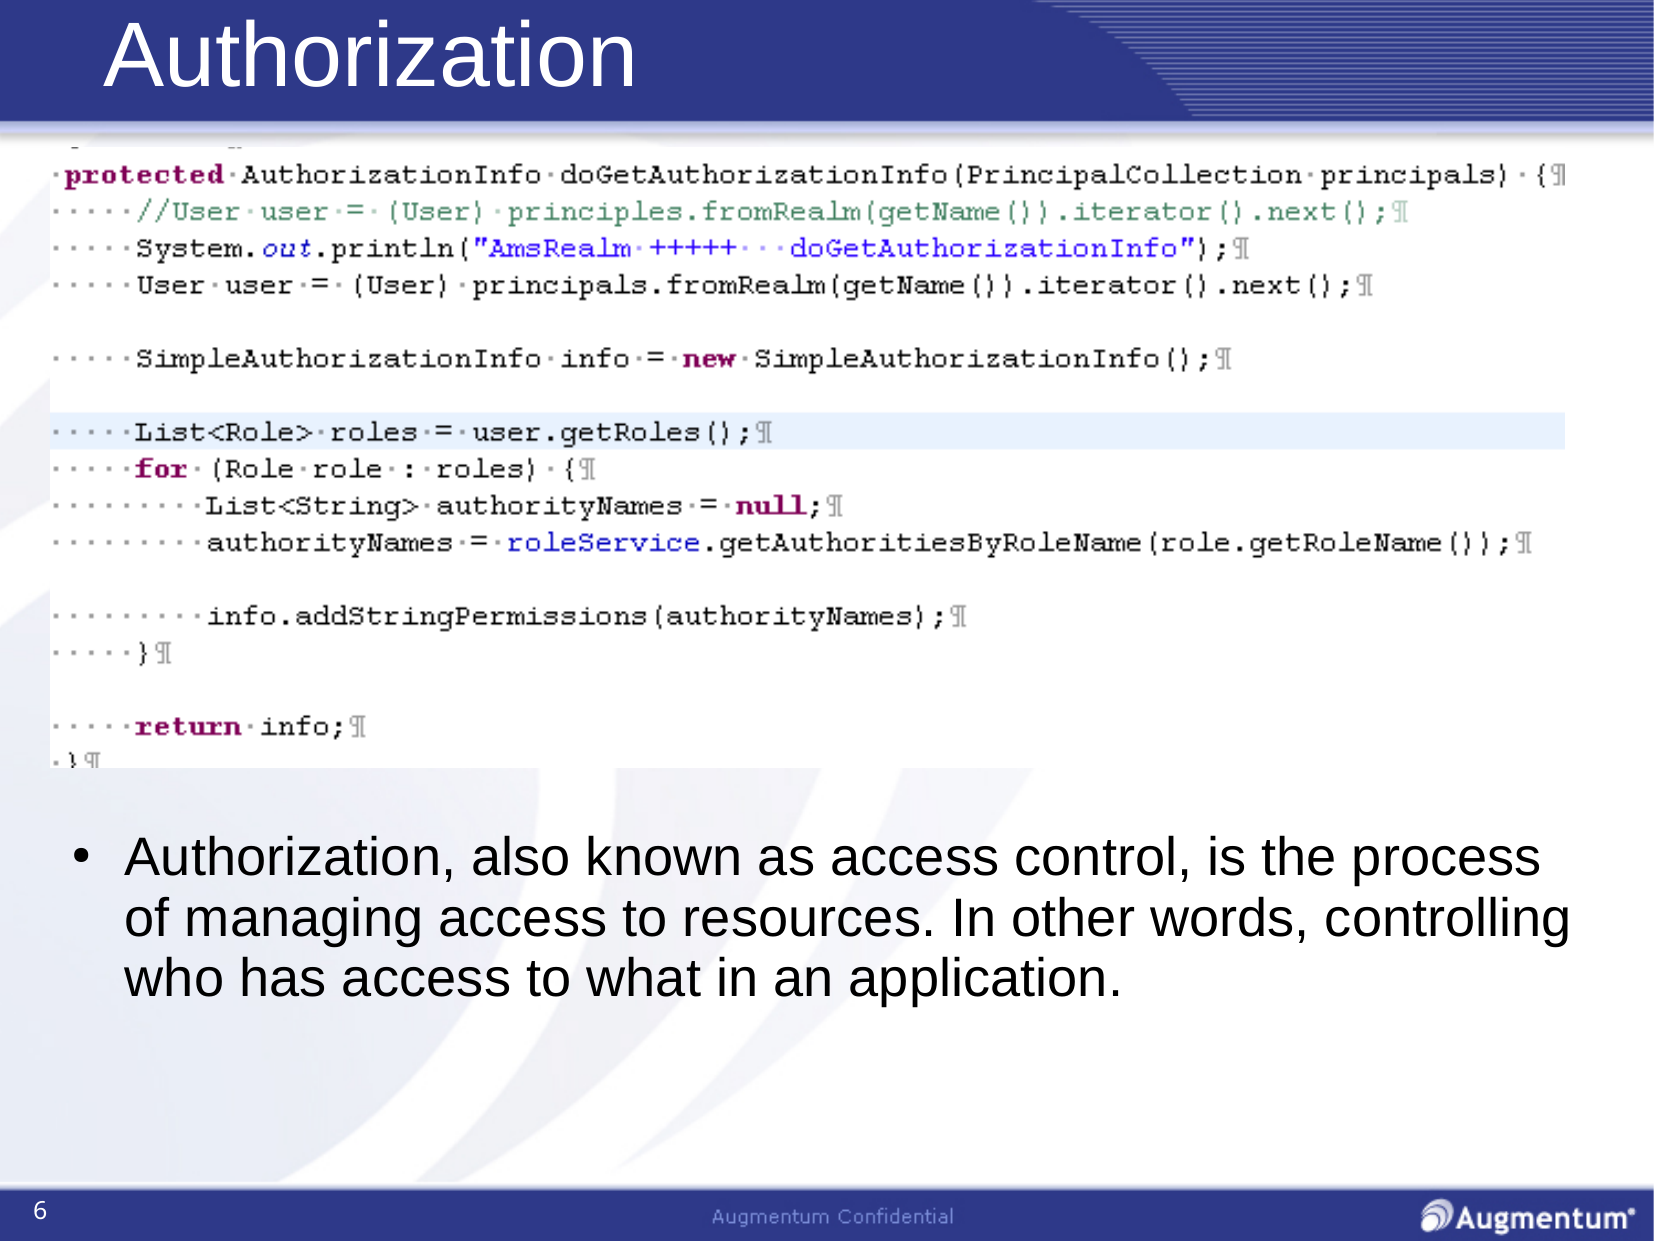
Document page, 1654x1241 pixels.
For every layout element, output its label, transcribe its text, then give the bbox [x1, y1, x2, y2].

list Authorization, also known as access control, is the process of managing access to resources. In other words, controlling who has access to what in an application. [53, 826, 1595, 1093]
picture [0, 0, 1654, 1241]
title Authorization [29, 3, 1595, 106]
